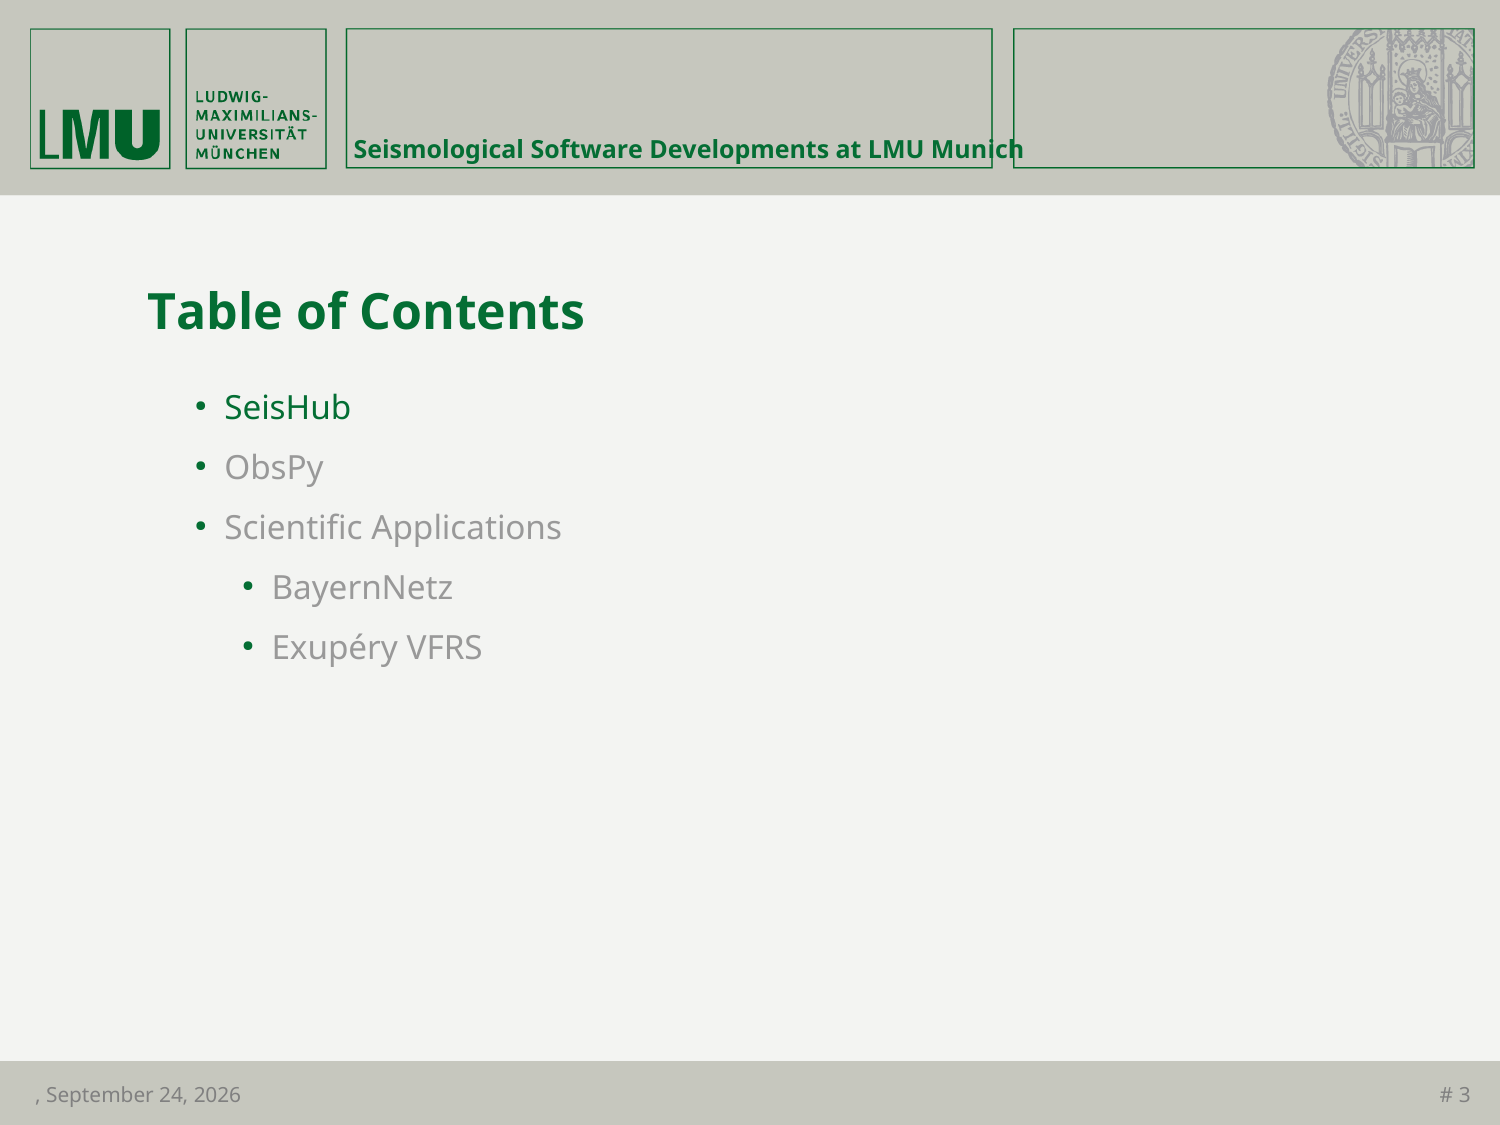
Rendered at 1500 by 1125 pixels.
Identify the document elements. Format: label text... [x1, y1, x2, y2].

list SeisHub ObsPy Scientific Applications BayernNetz Exupéry VFRS [147, 383, 1359, 1004]
picture [0, 0, 1500, 1125]
title Table of Contents [147, 265, 1359, 355]
